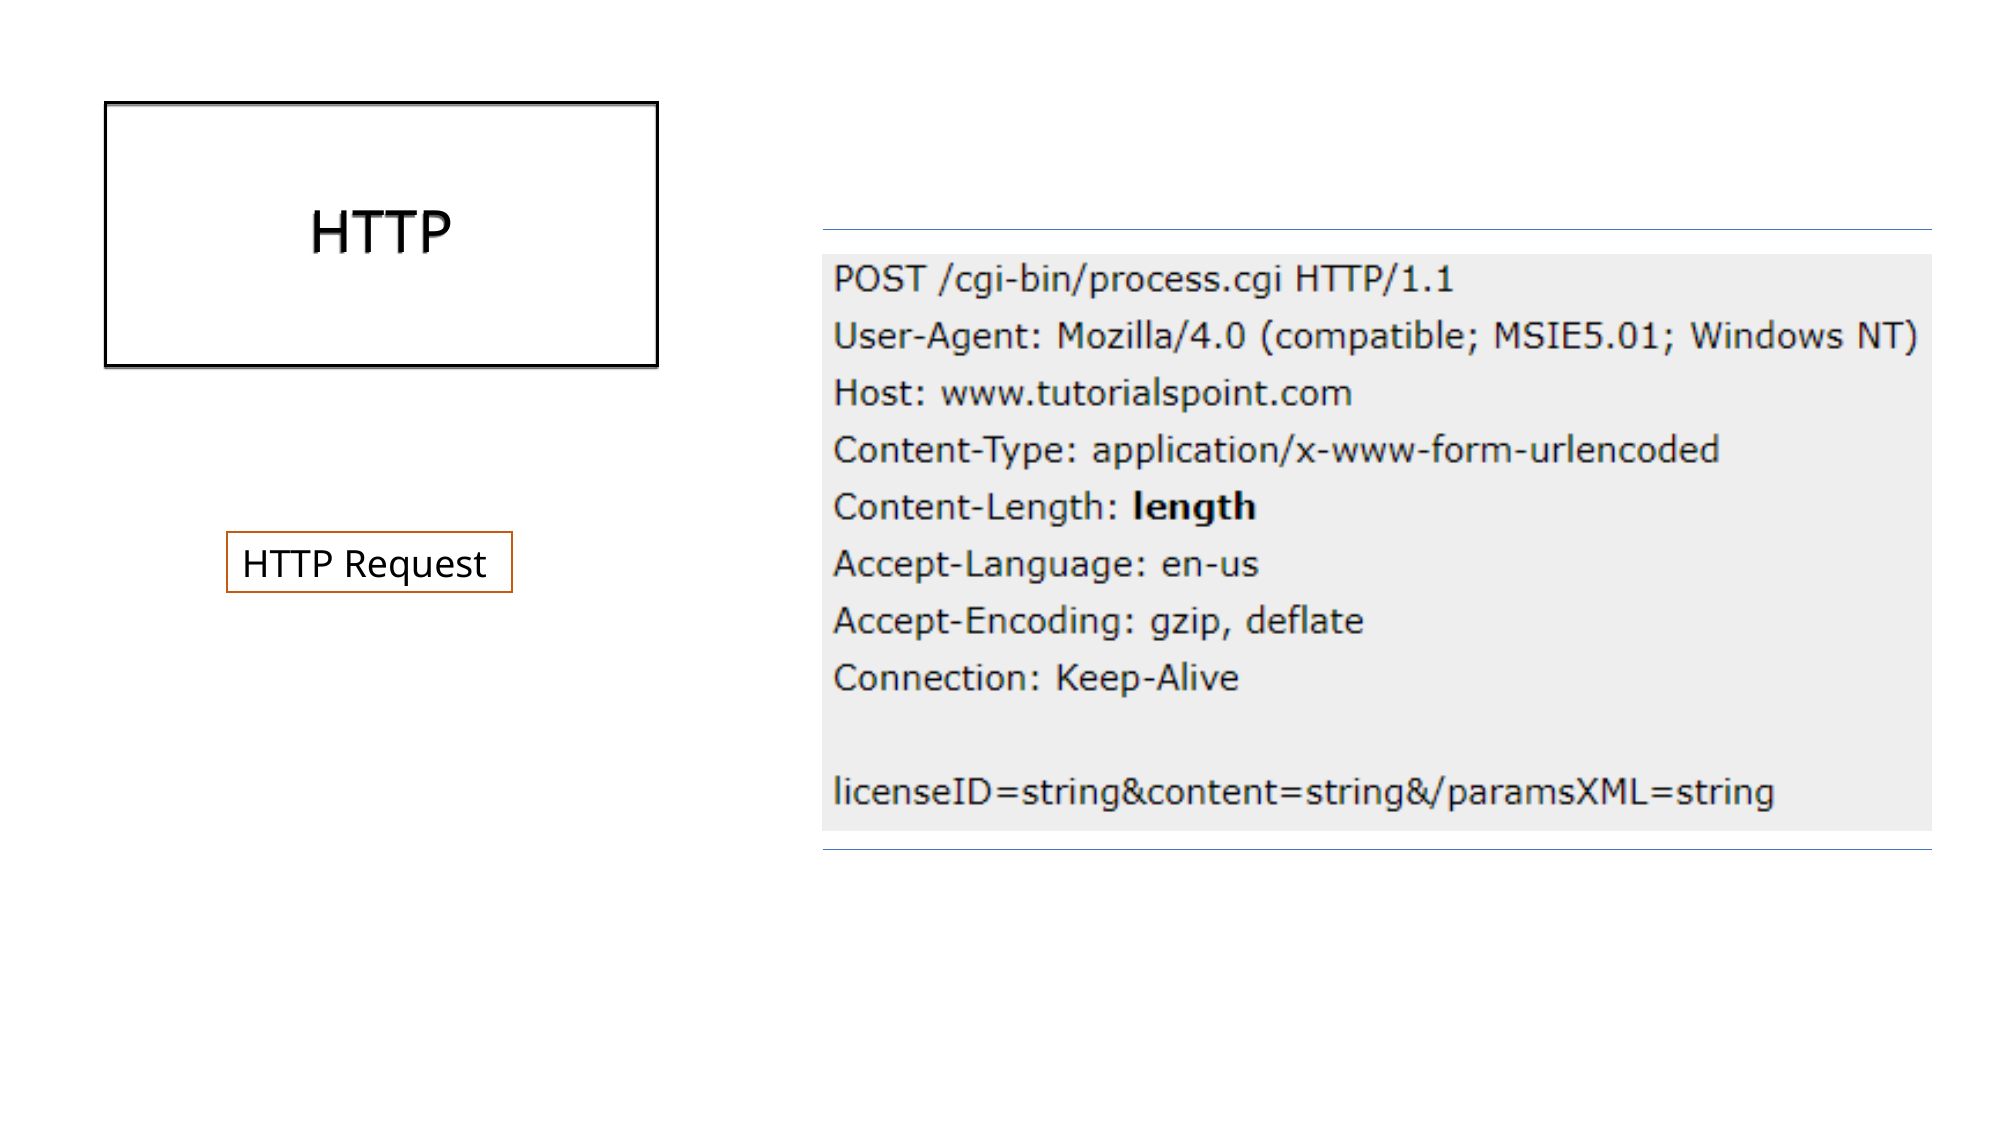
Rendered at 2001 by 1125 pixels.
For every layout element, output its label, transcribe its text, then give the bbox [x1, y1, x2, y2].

picture [822, 254, 1932, 831]
title HTTP [105, 102, 658, 366]
text_box HTTP Request [227, 532, 512, 592]
